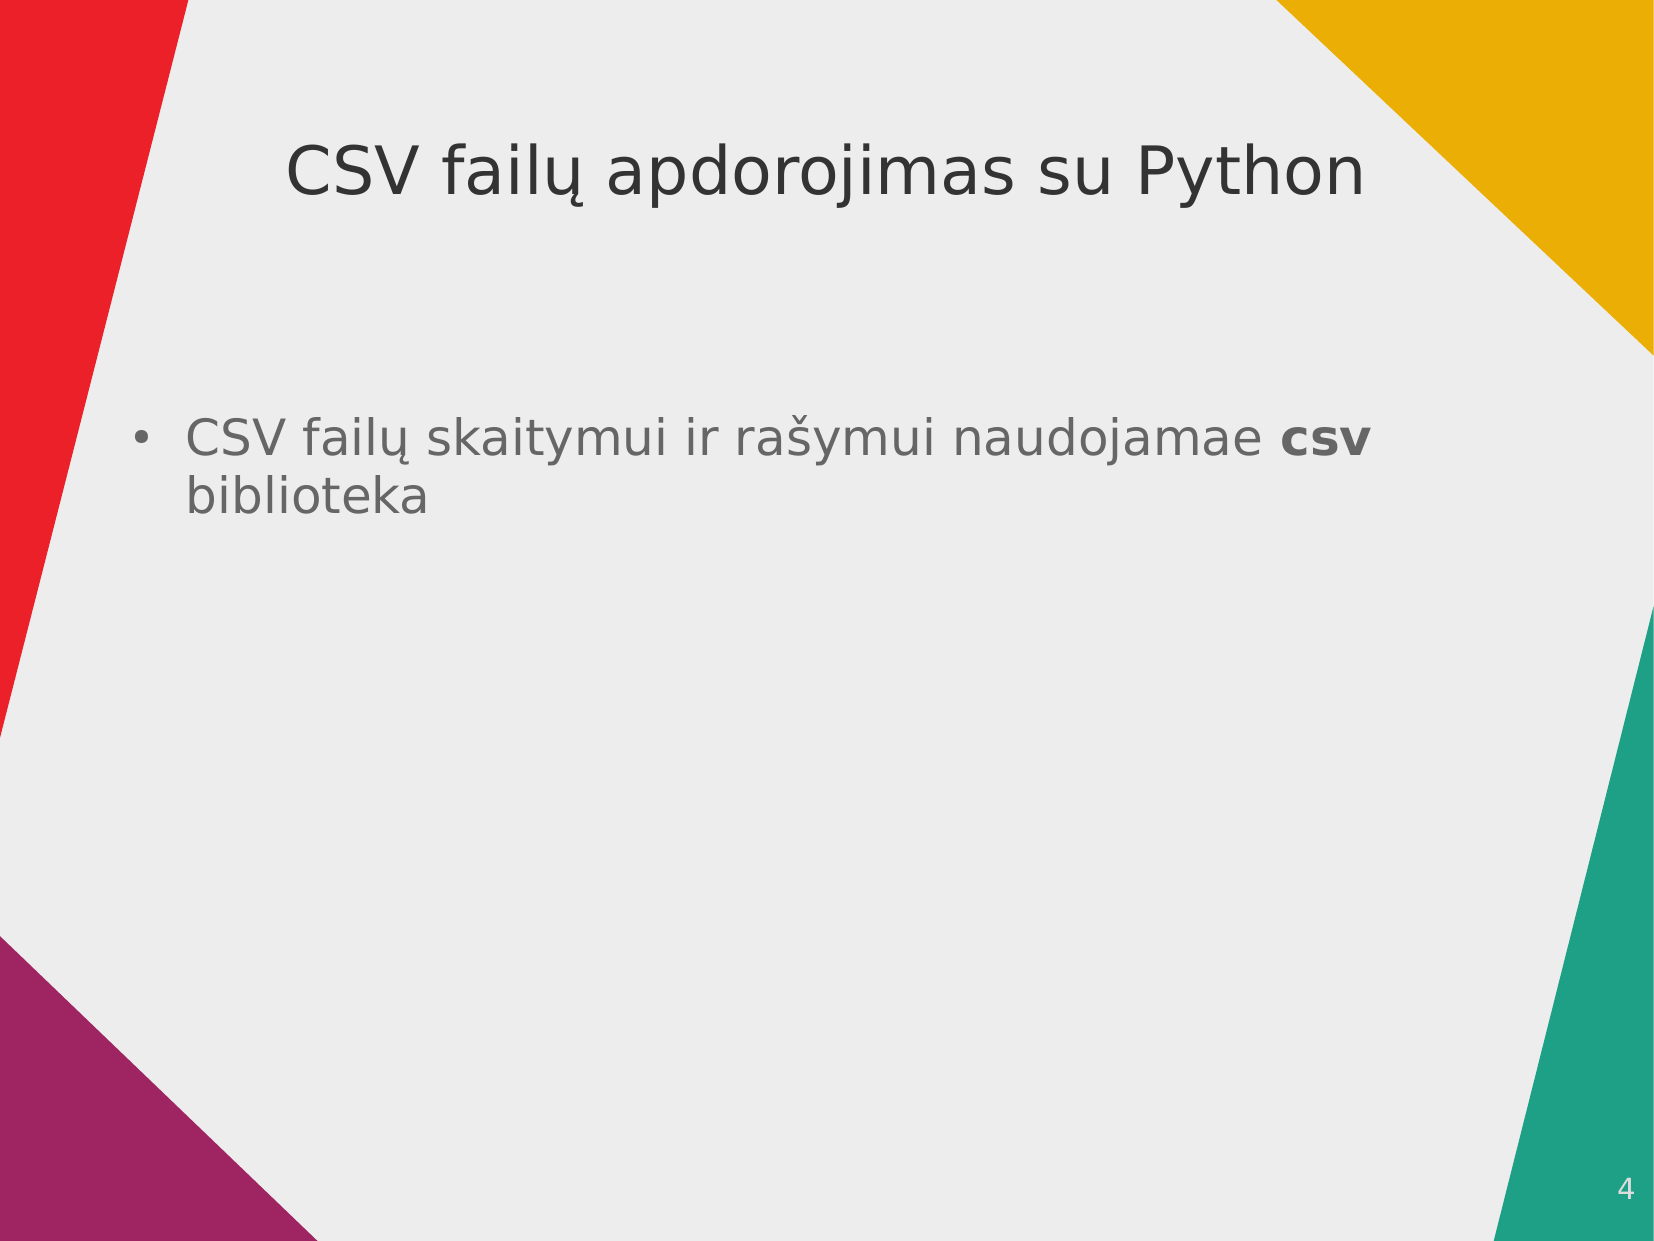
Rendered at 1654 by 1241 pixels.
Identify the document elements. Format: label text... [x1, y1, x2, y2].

title CSV failų apdorojimas su Python [114, 73, 1539, 271]
list CSV failų skaitymui ir rašymui naudojamae csv biblioteka [114, 302, 1539, 1033]
